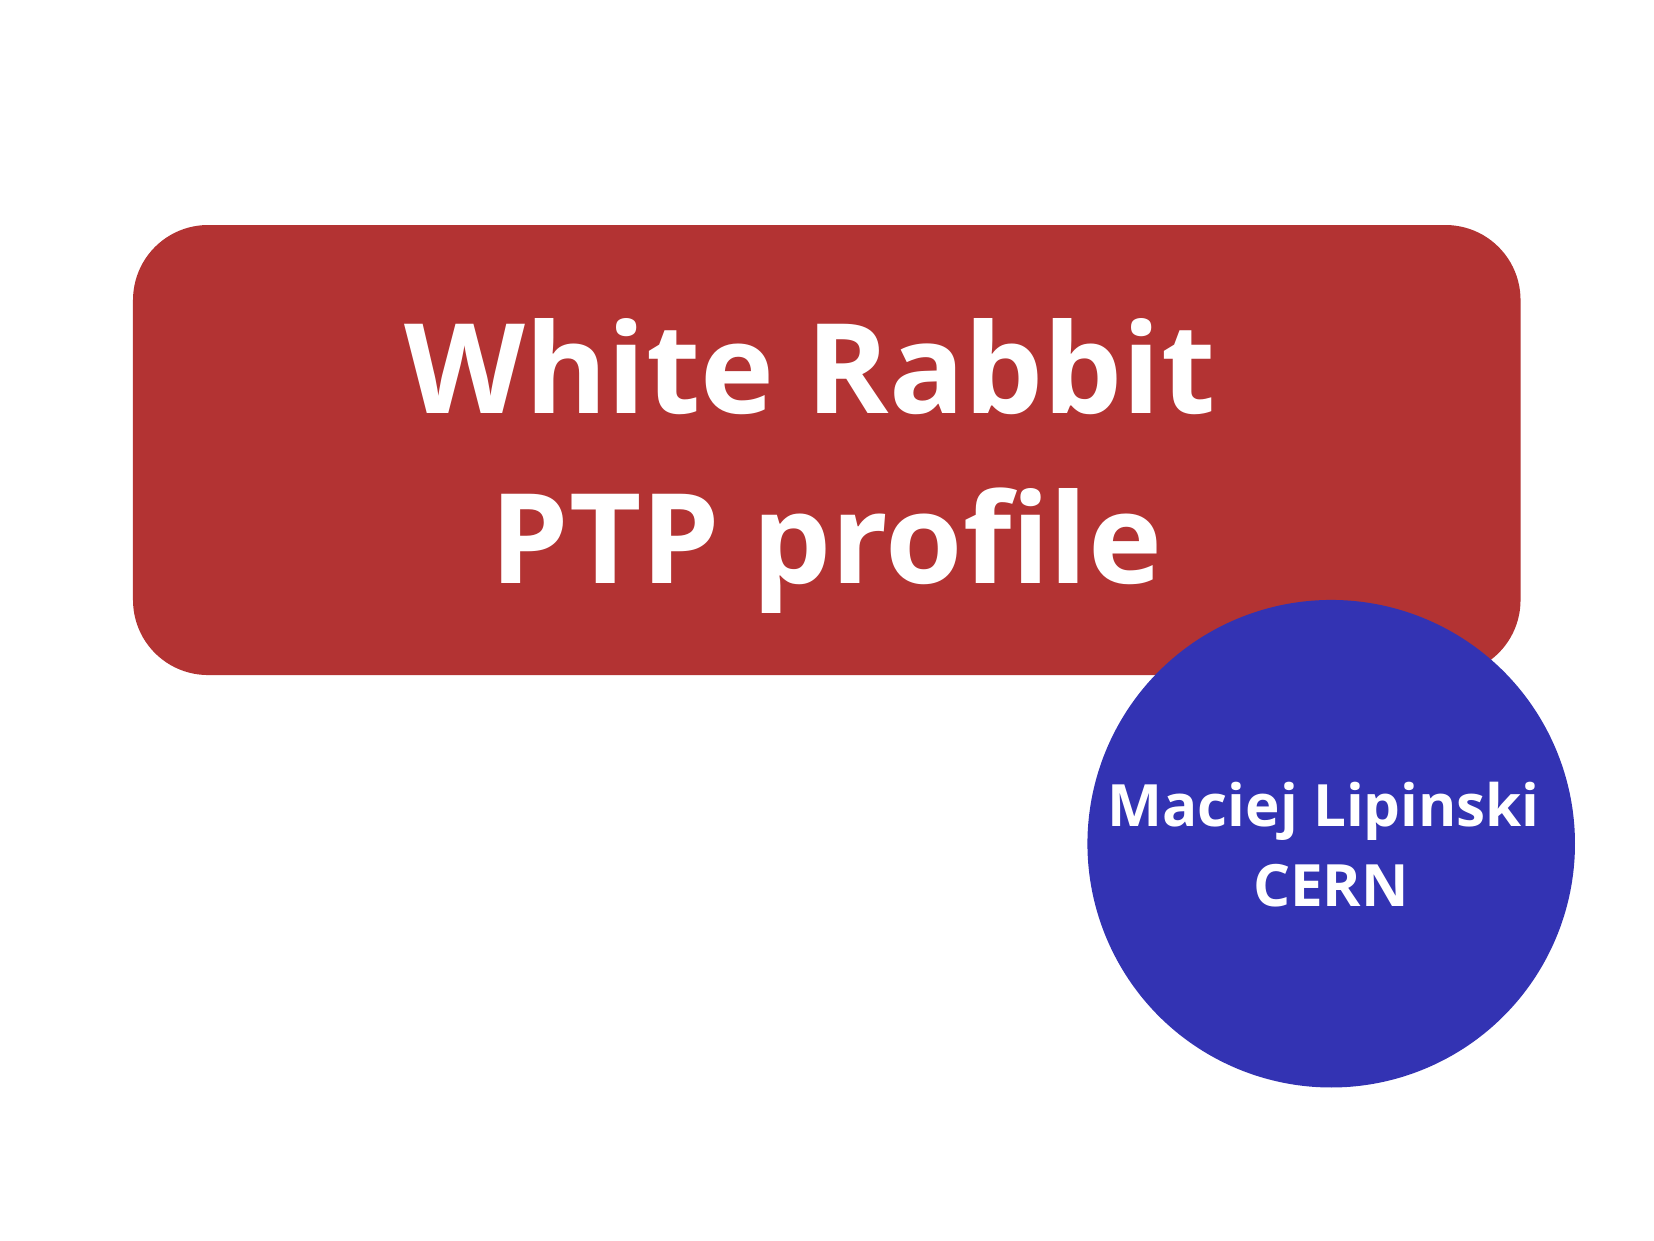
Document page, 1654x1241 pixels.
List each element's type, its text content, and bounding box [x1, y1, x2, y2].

text_box White Rabbit PTP profile [132, 225, 1521, 676]
text_box Maciej Lipinski CERN [1087, 599, 1576, 1088]
